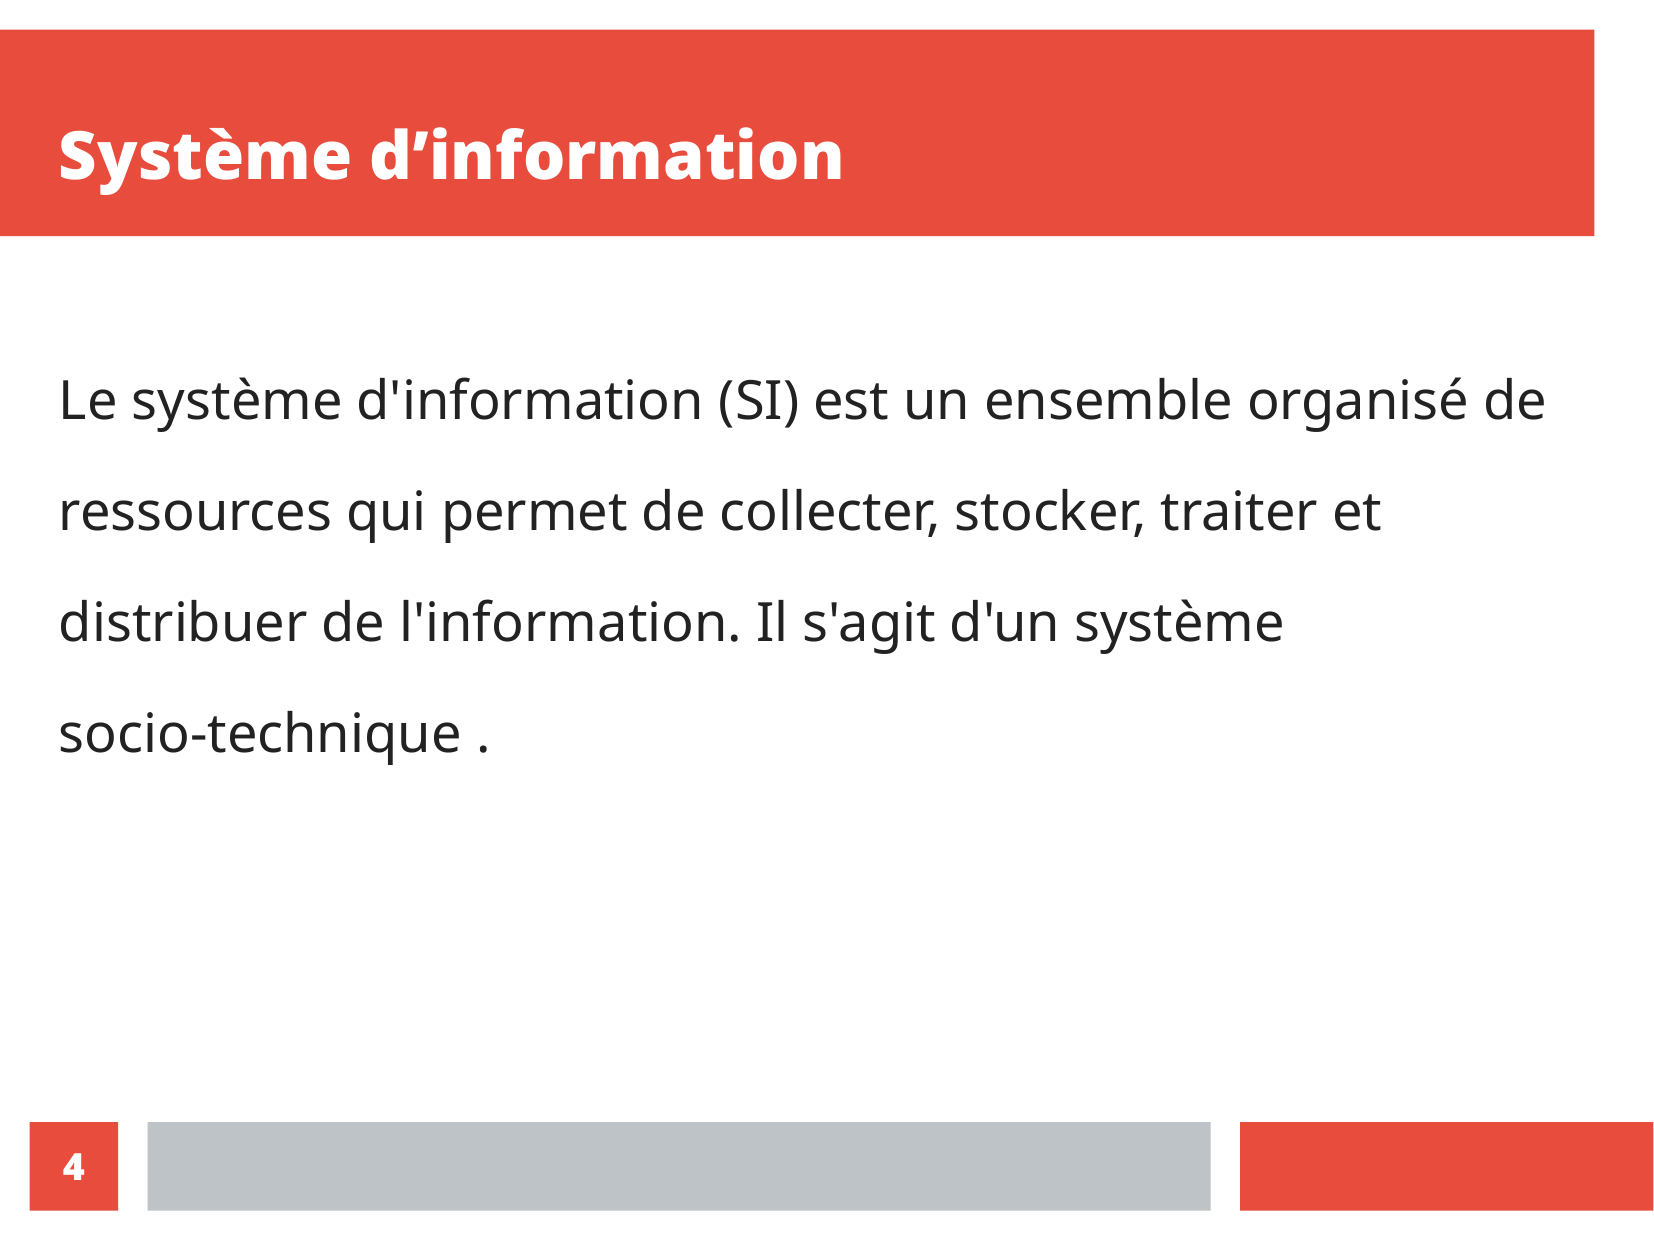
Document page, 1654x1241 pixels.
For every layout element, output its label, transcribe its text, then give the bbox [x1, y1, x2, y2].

title Système d’information [59, 66, 1595, 200]
list Le système d'information (SI) est un ensemble organisé de ressources qui permet de collecter, stocker, traiter et distribuer de l'information. Il s'agit d'un système socio-technique . [59, 324, 1565, 1093]
